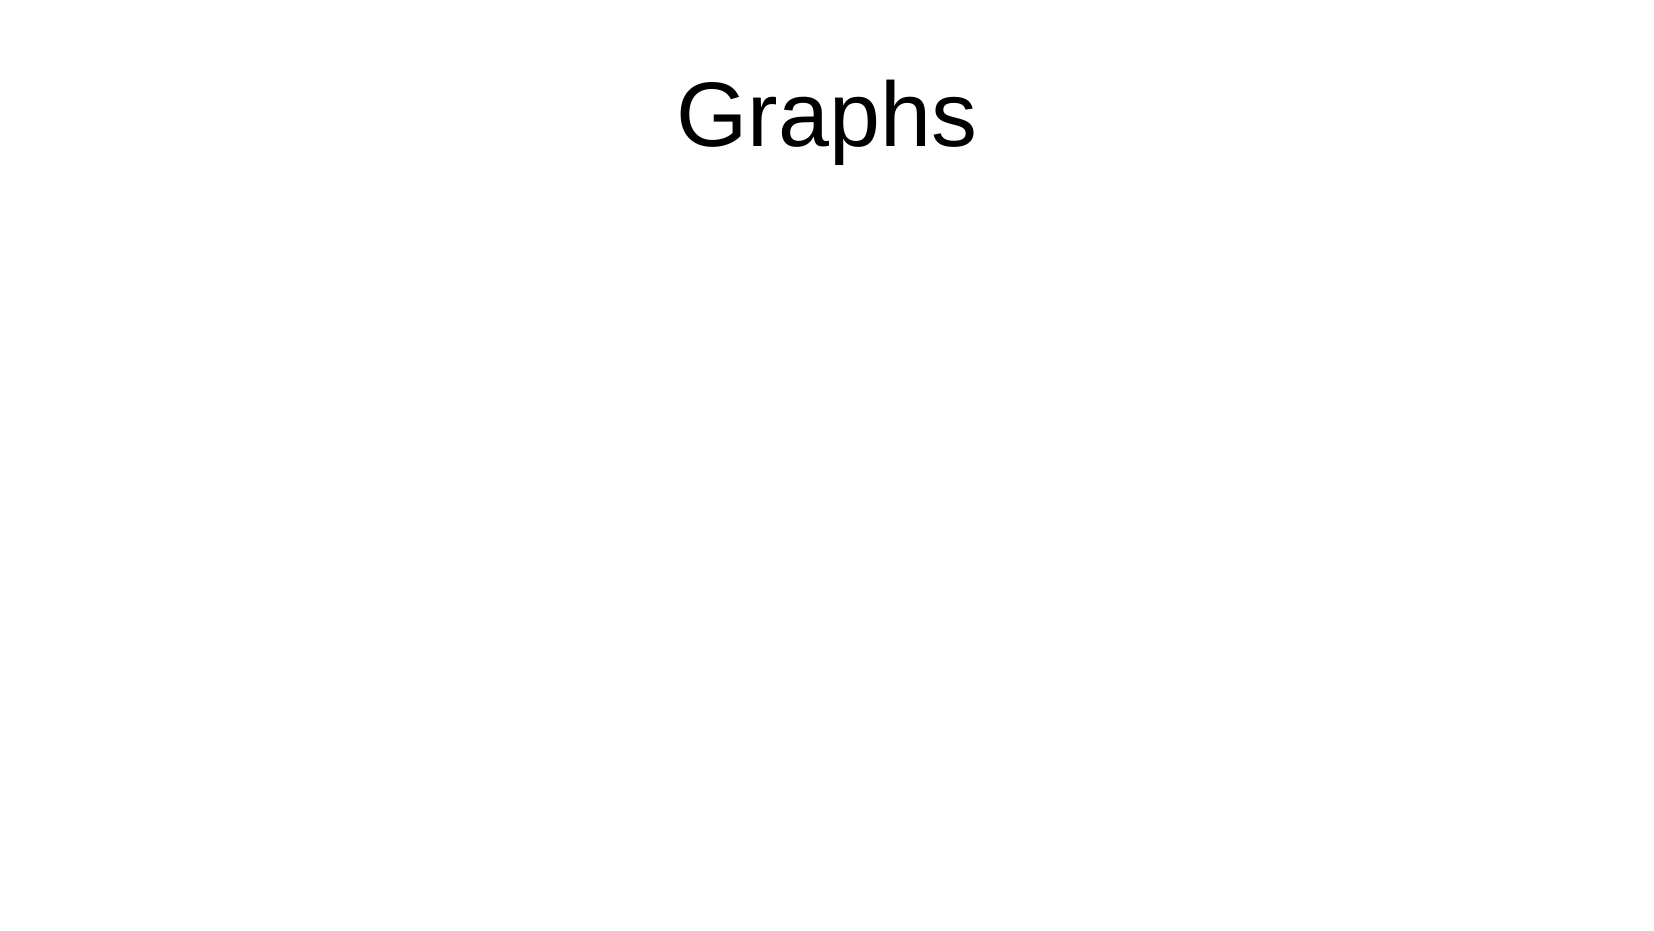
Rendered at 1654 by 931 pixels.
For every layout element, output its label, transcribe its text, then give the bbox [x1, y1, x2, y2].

title Graphs [82, 37, 1571, 193]
